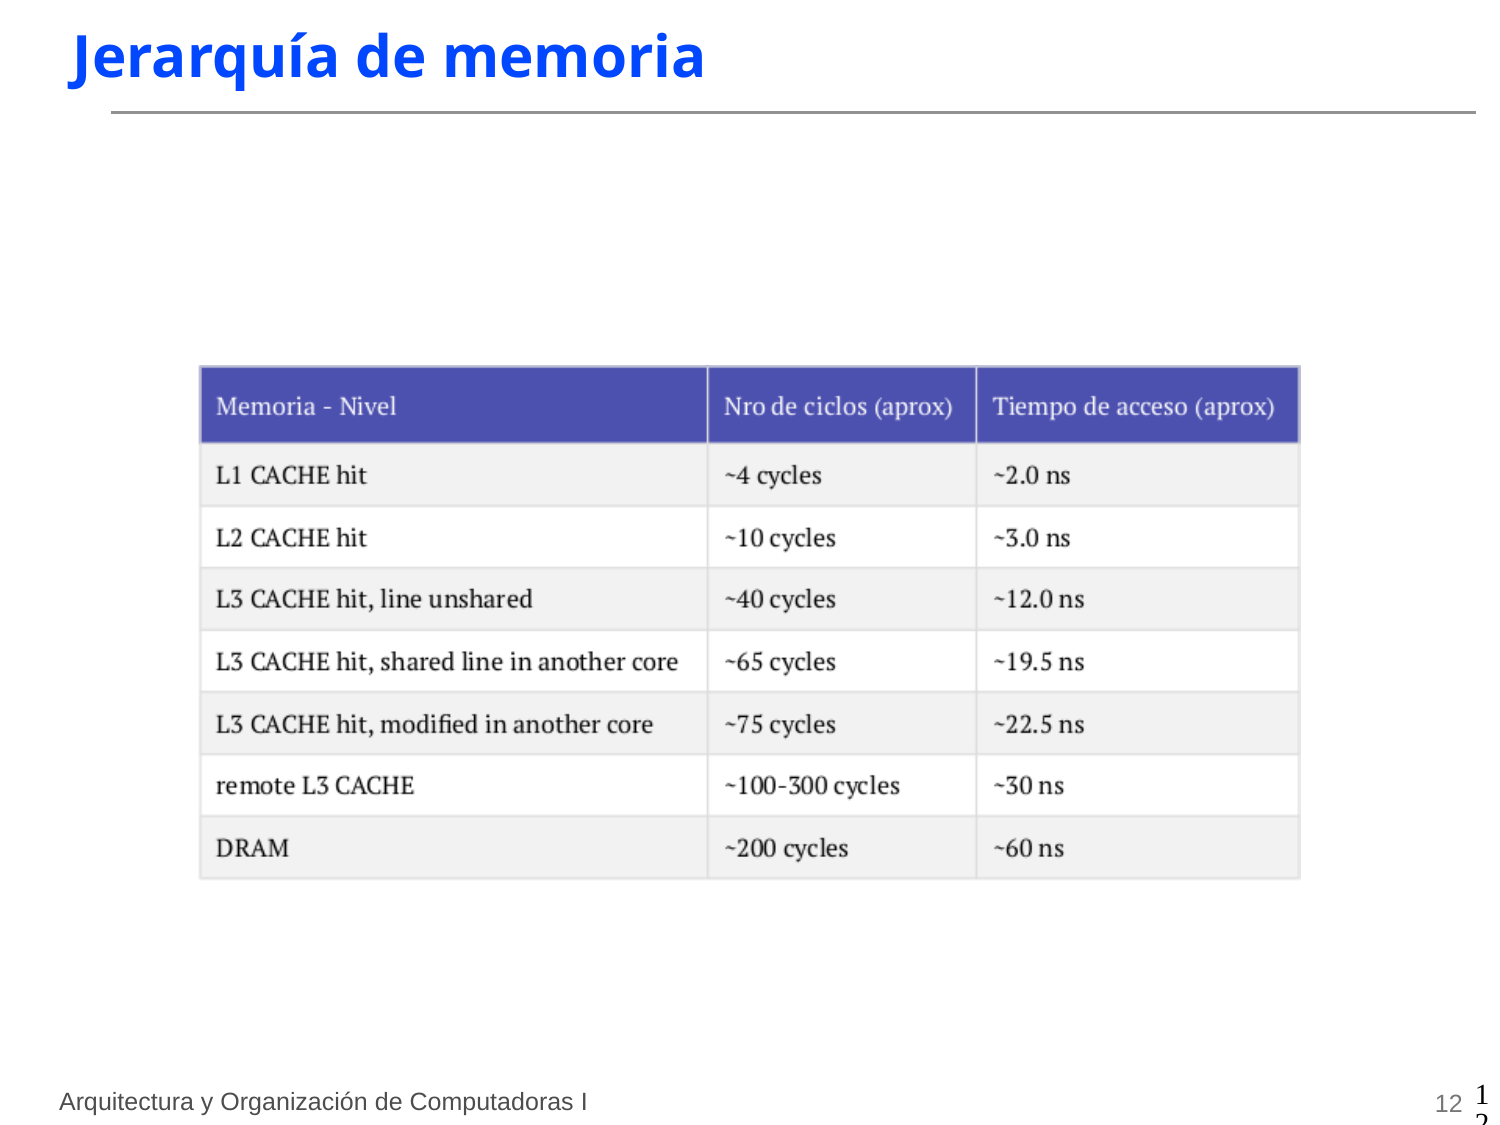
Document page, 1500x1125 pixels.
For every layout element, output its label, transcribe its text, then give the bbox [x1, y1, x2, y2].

picture [188, 365, 1301, 893]
title Jerarquía de memoria [62, 24, 1467, 104]
text_box <number> [1460, 1067, 1500, 1125]
